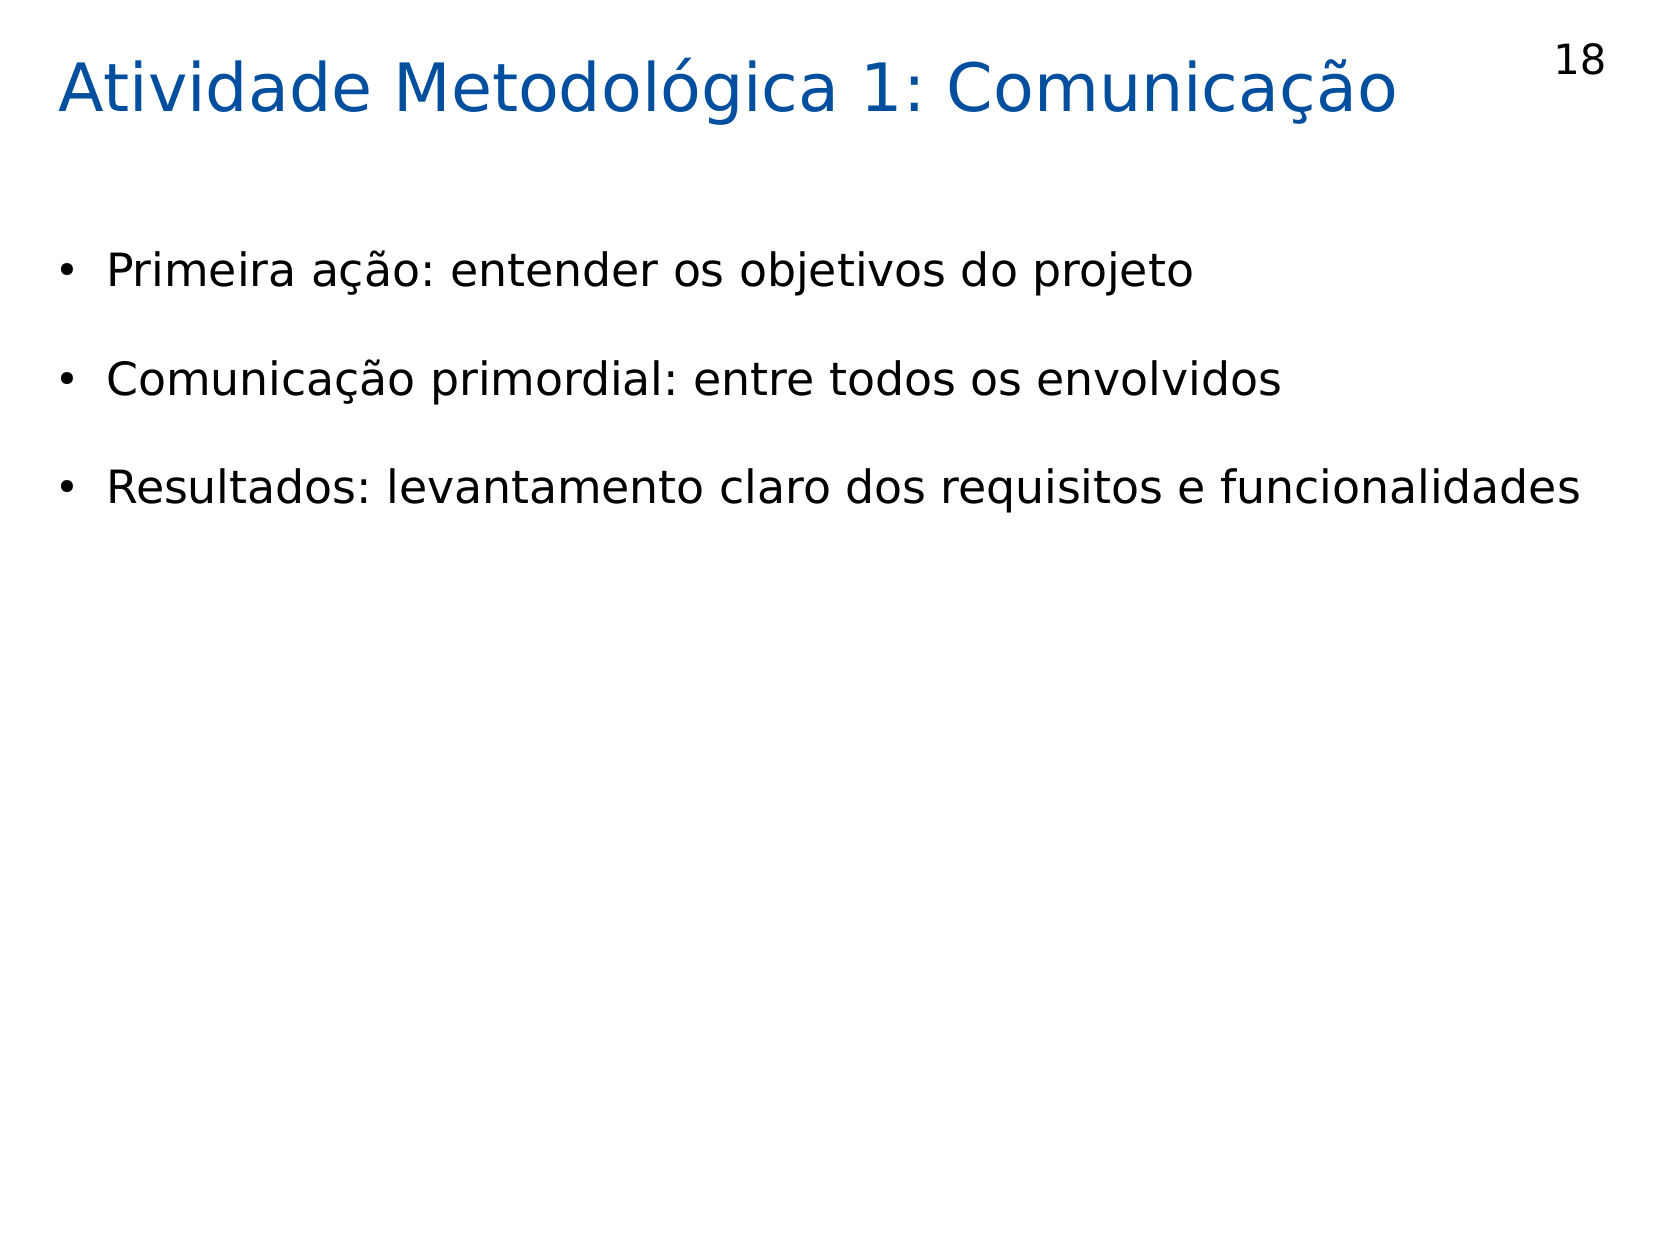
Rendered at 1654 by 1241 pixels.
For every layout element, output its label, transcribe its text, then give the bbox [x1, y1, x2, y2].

title Atividade Metodológica 1: Comunicação [59, 29, 1506, 148]
list Primeira ação: entender os objetivos do projeto Comunicação primordial: entre todos os envolvidos Resultados: levantamento claro dos requisitos e funcionalidades [59, 236, 1595, 1211]
